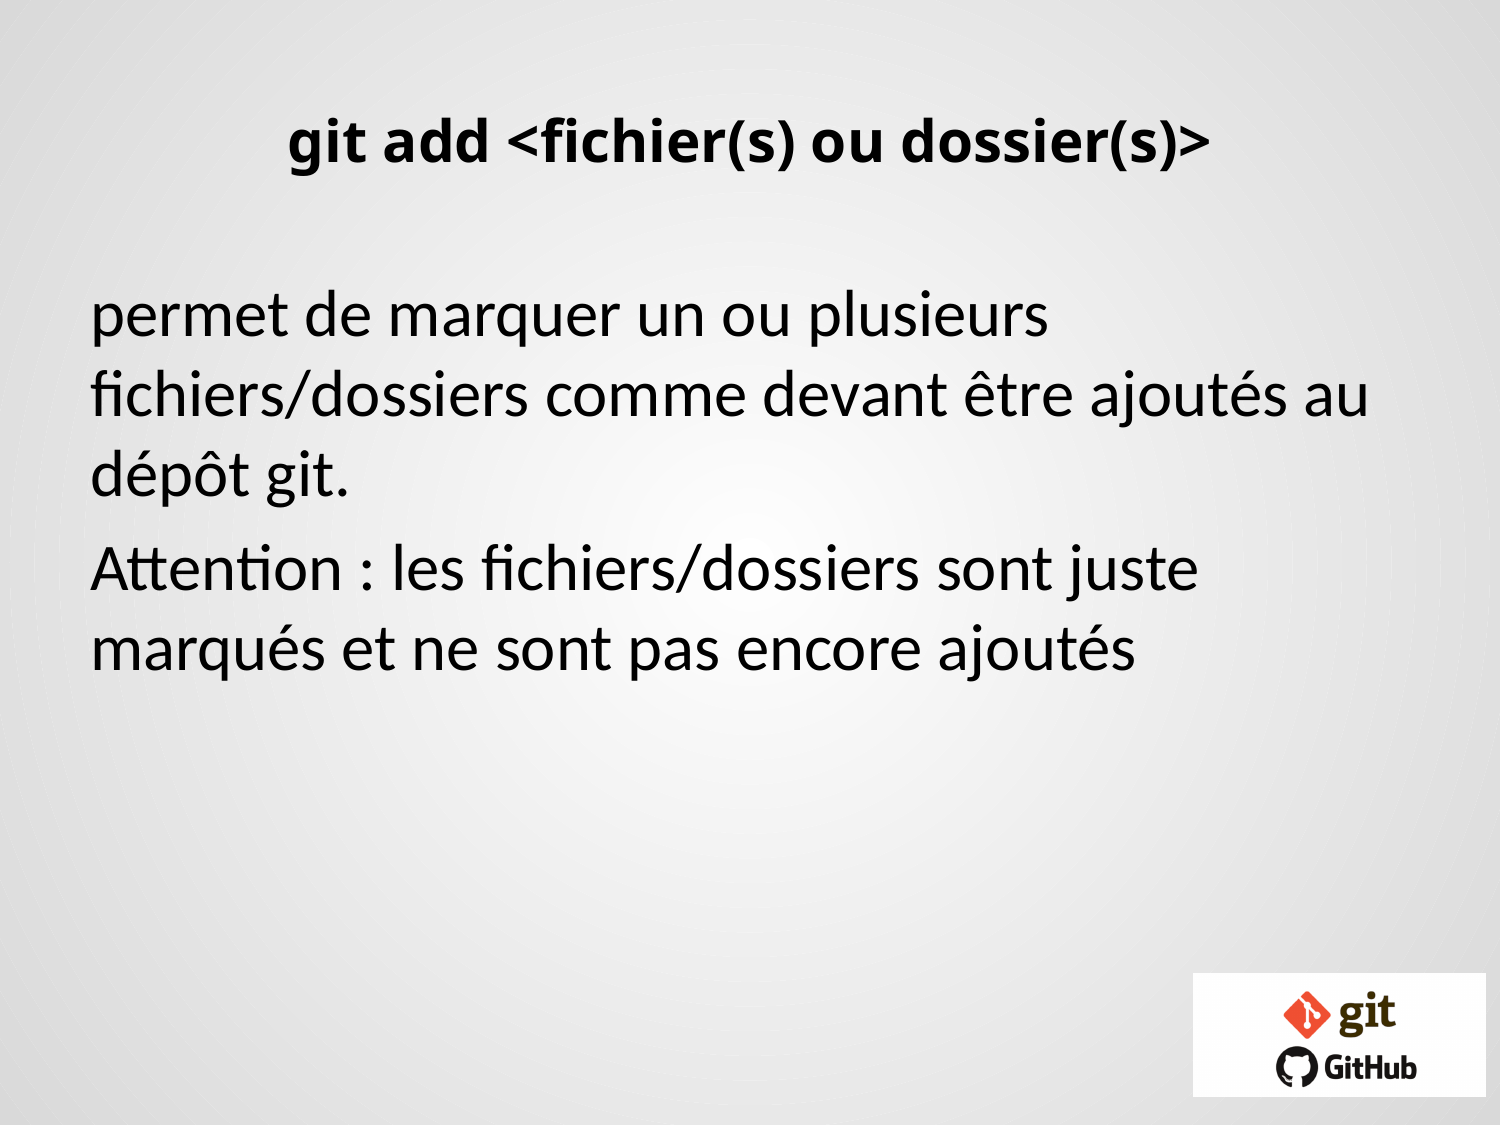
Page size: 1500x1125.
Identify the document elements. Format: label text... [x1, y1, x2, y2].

title git add <fichier(s) ou dossier(s)> [75, 45, 1425, 233]
list permet de marquer un ou plusieurs fichiers/dossiers comme devant être ajoutés au dépôt git. Attention : les fichiers/dossiers sont juste marqués et ne sont pas encore ajoutés [75, 262, 1425, 946]
picture [1193, 973, 1486, 1097]
